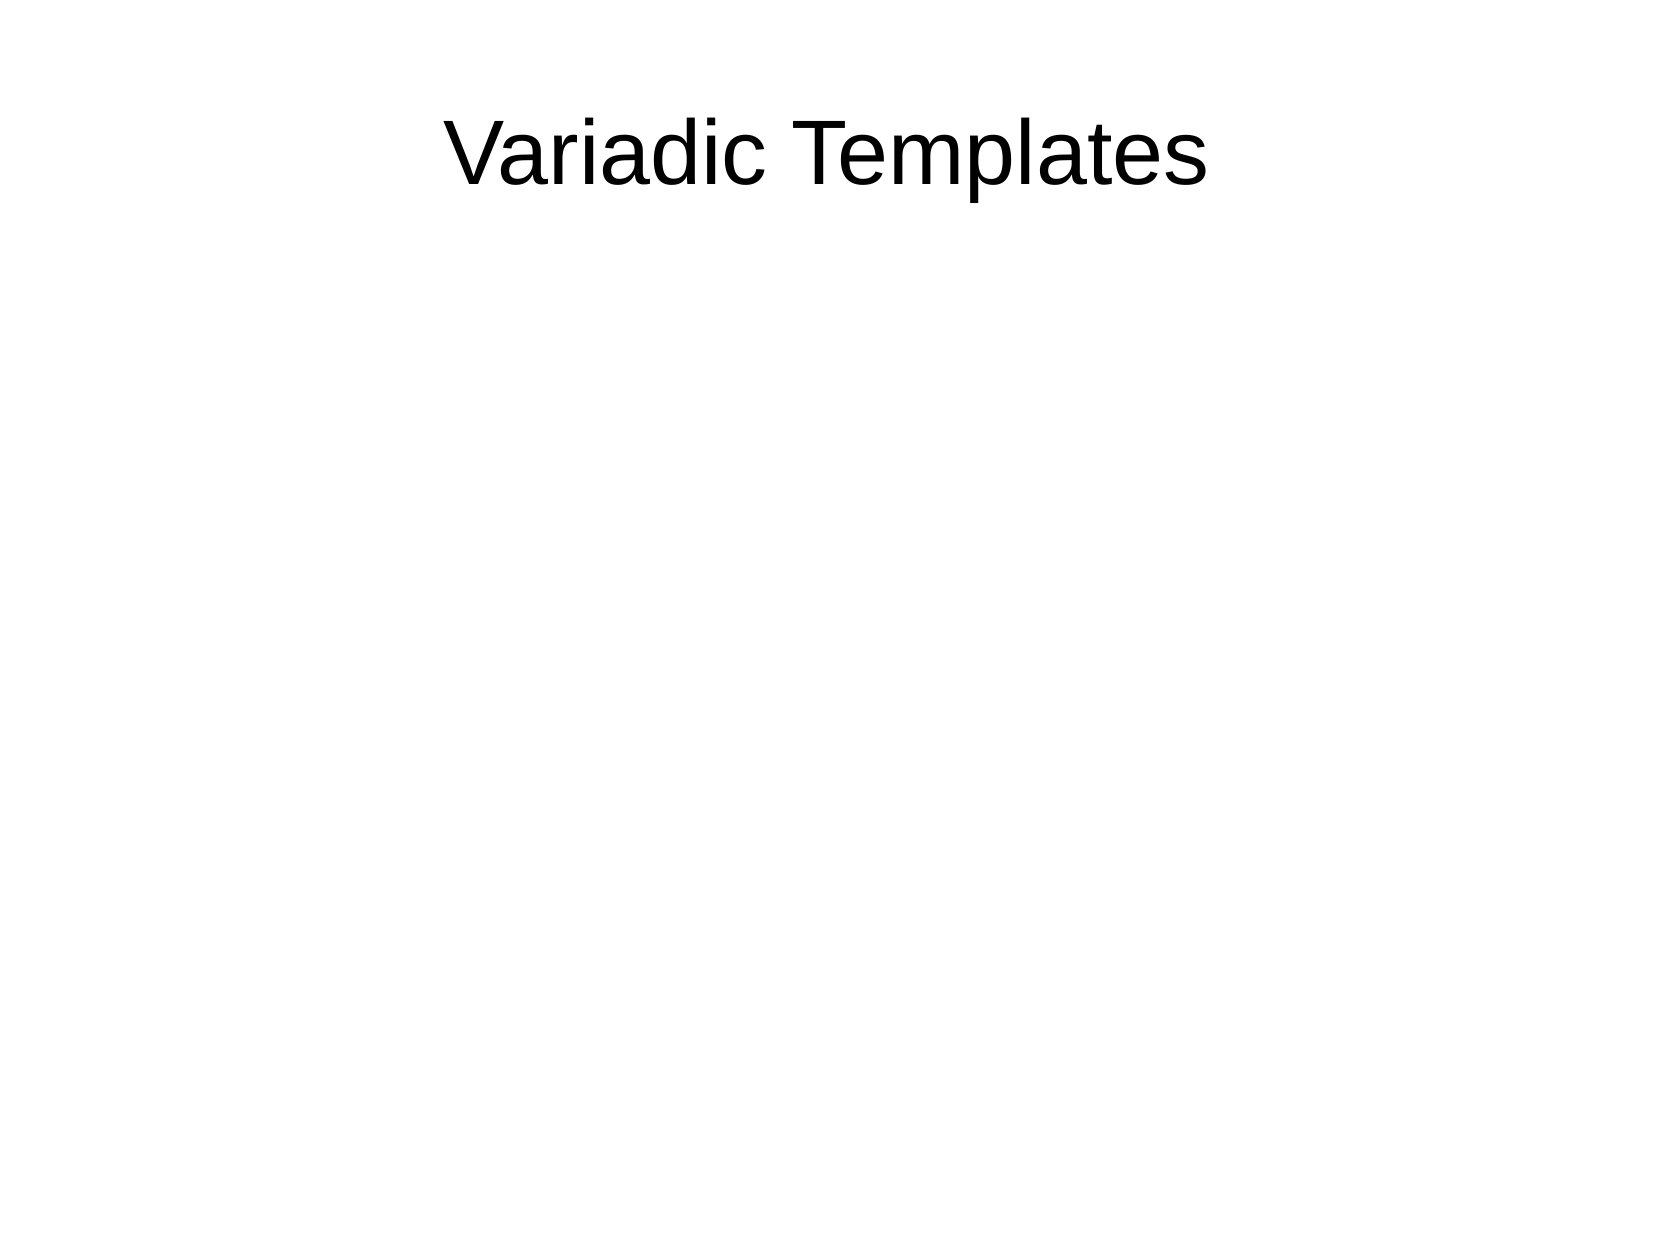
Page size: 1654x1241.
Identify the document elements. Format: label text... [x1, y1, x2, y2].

title Variadic Templates [82, 49, 1571, 257]
